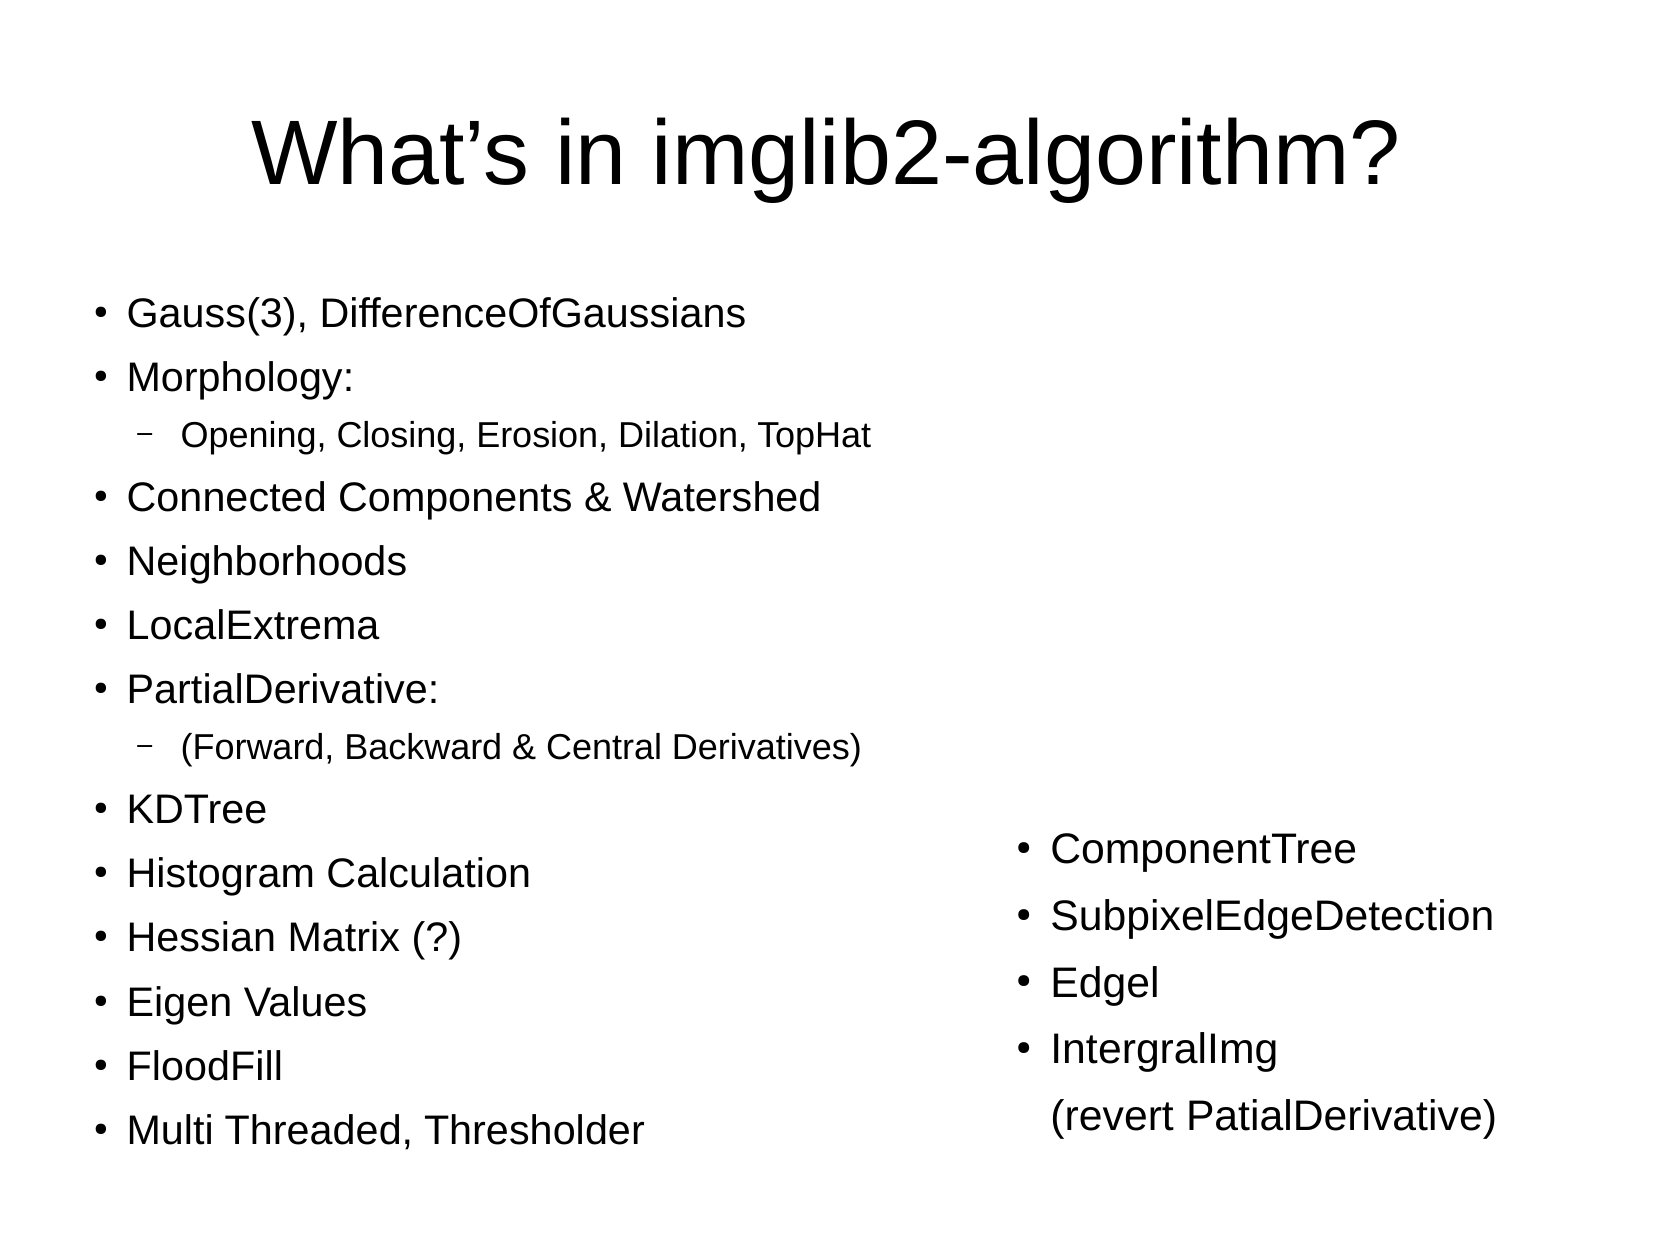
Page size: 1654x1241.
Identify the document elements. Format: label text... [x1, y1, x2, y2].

list Gauss(3), DifferenceOfGaussians Morphology: Opening, Closing, Erosion, Dilation, TopHat Connected Components & Watershed Neighborhoods LocalExtrema PartialDerivative: (Forward, Backward & Central Derivatives) KDTree Histogram Calculation Hessian Matrix (?) Eigen Values FloodFill Multi Threaded, Thresholder [82, 290, 976, 1156]
title What’s in imglib2-algorithm? [82, 49, 1571, 257]
list ComponentTree SubpixelEdgeDetection Edgel IntergralImg (revert PatialDerivative) [1005, 825, 1576, 1141]
